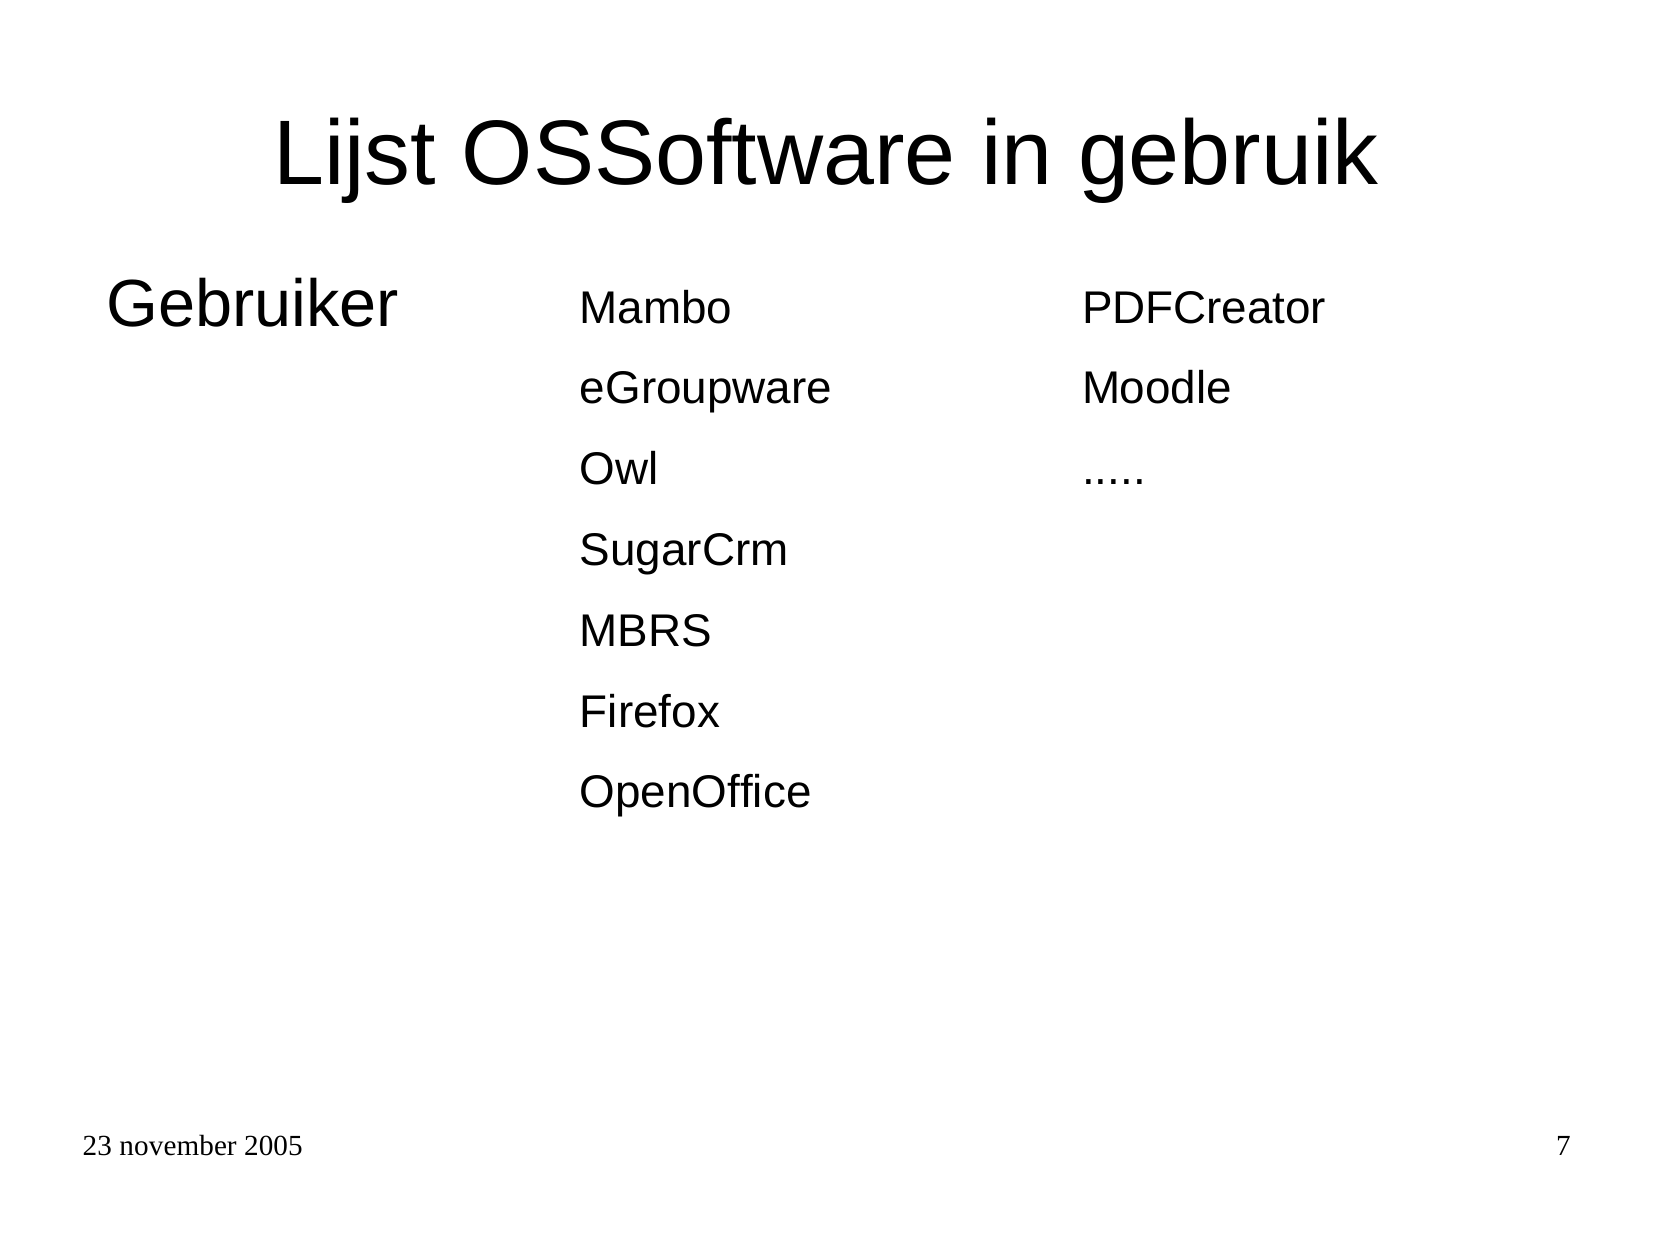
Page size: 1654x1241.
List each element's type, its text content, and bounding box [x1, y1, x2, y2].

list Mambo eGroupware Owl SugarCrm MBRS Firefox OpenOffice [562, 281, 1034, 1063]
title Lijst OSSoftware in gebruik [82, 49, 1571, 257]
list Gebruiker [88, 265, 558, 355]
list PDFCreator Moodle ..... [1064, 281, 1536, 1063]
